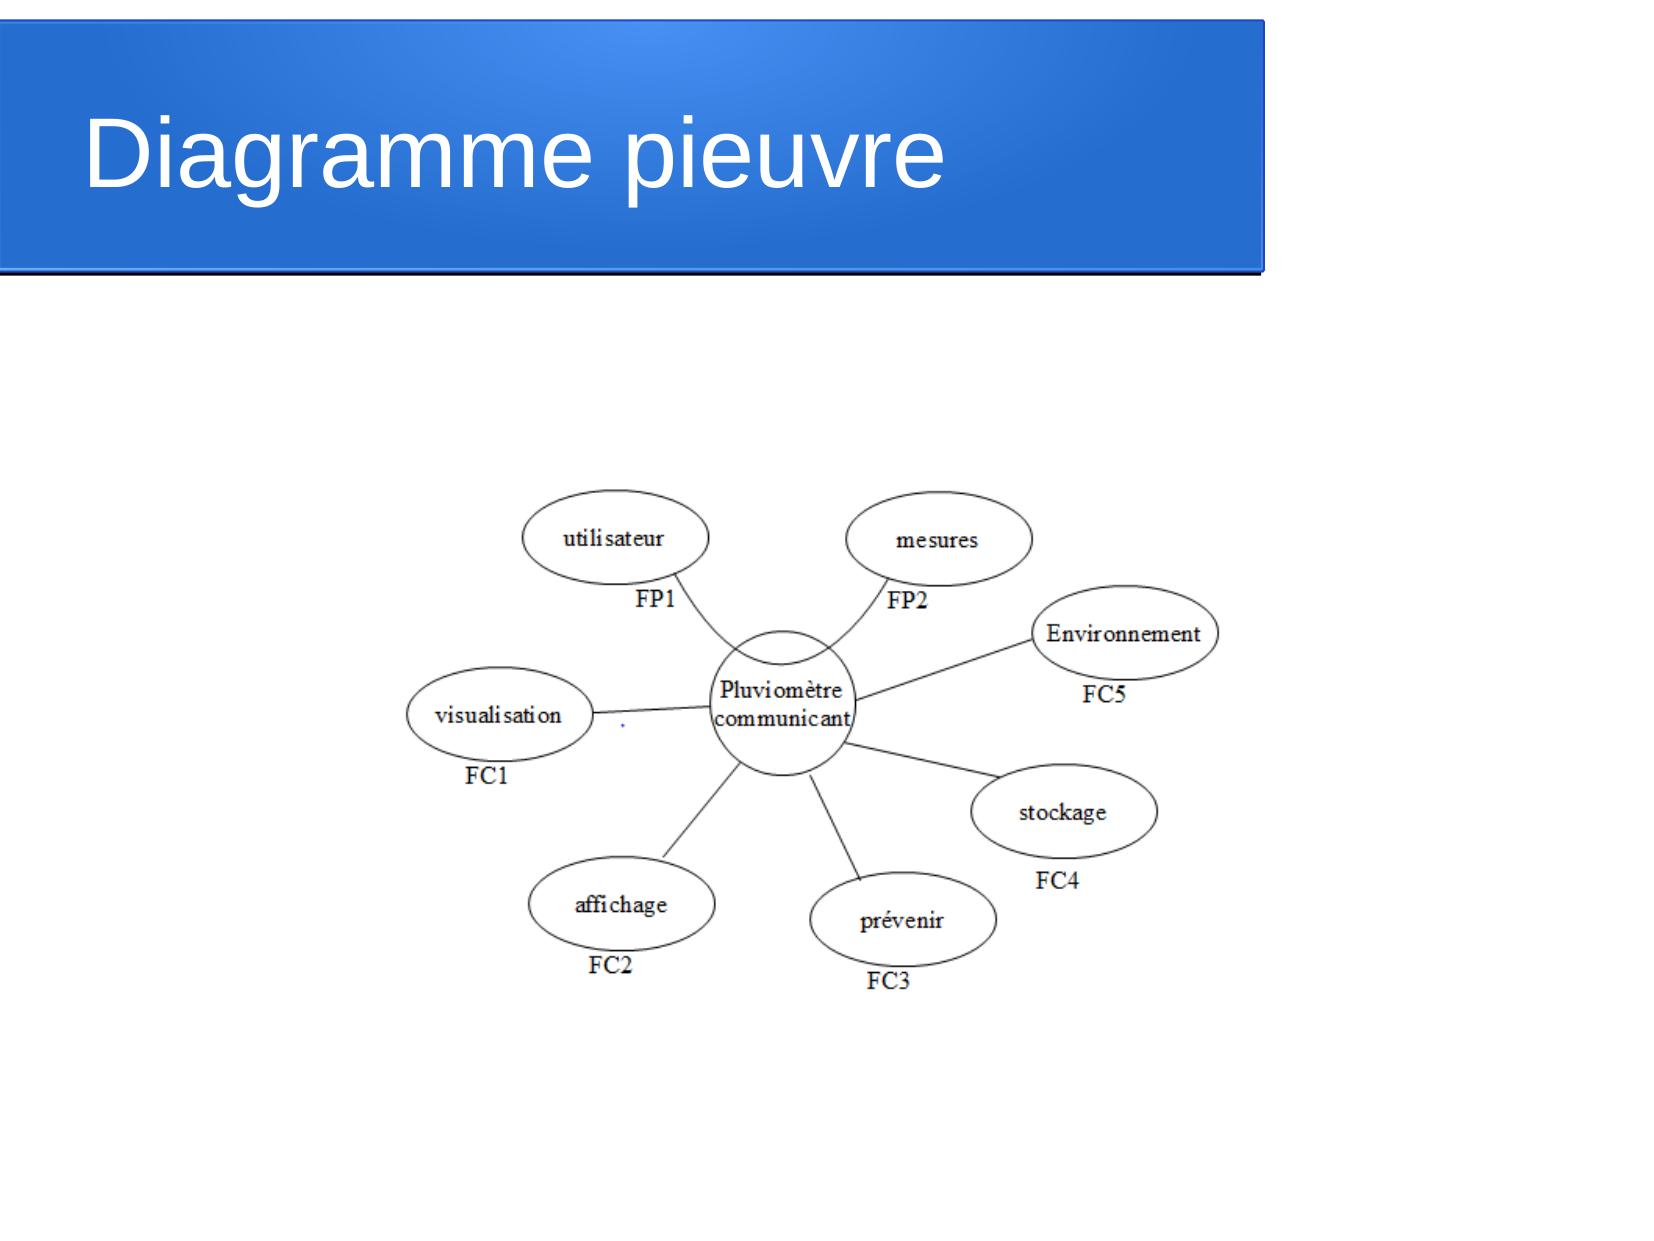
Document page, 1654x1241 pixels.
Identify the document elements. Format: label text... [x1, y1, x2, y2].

title Diagramme pieuvre [82, 49, 1250, 257]
picture [372, 460, 1252, 1019]
